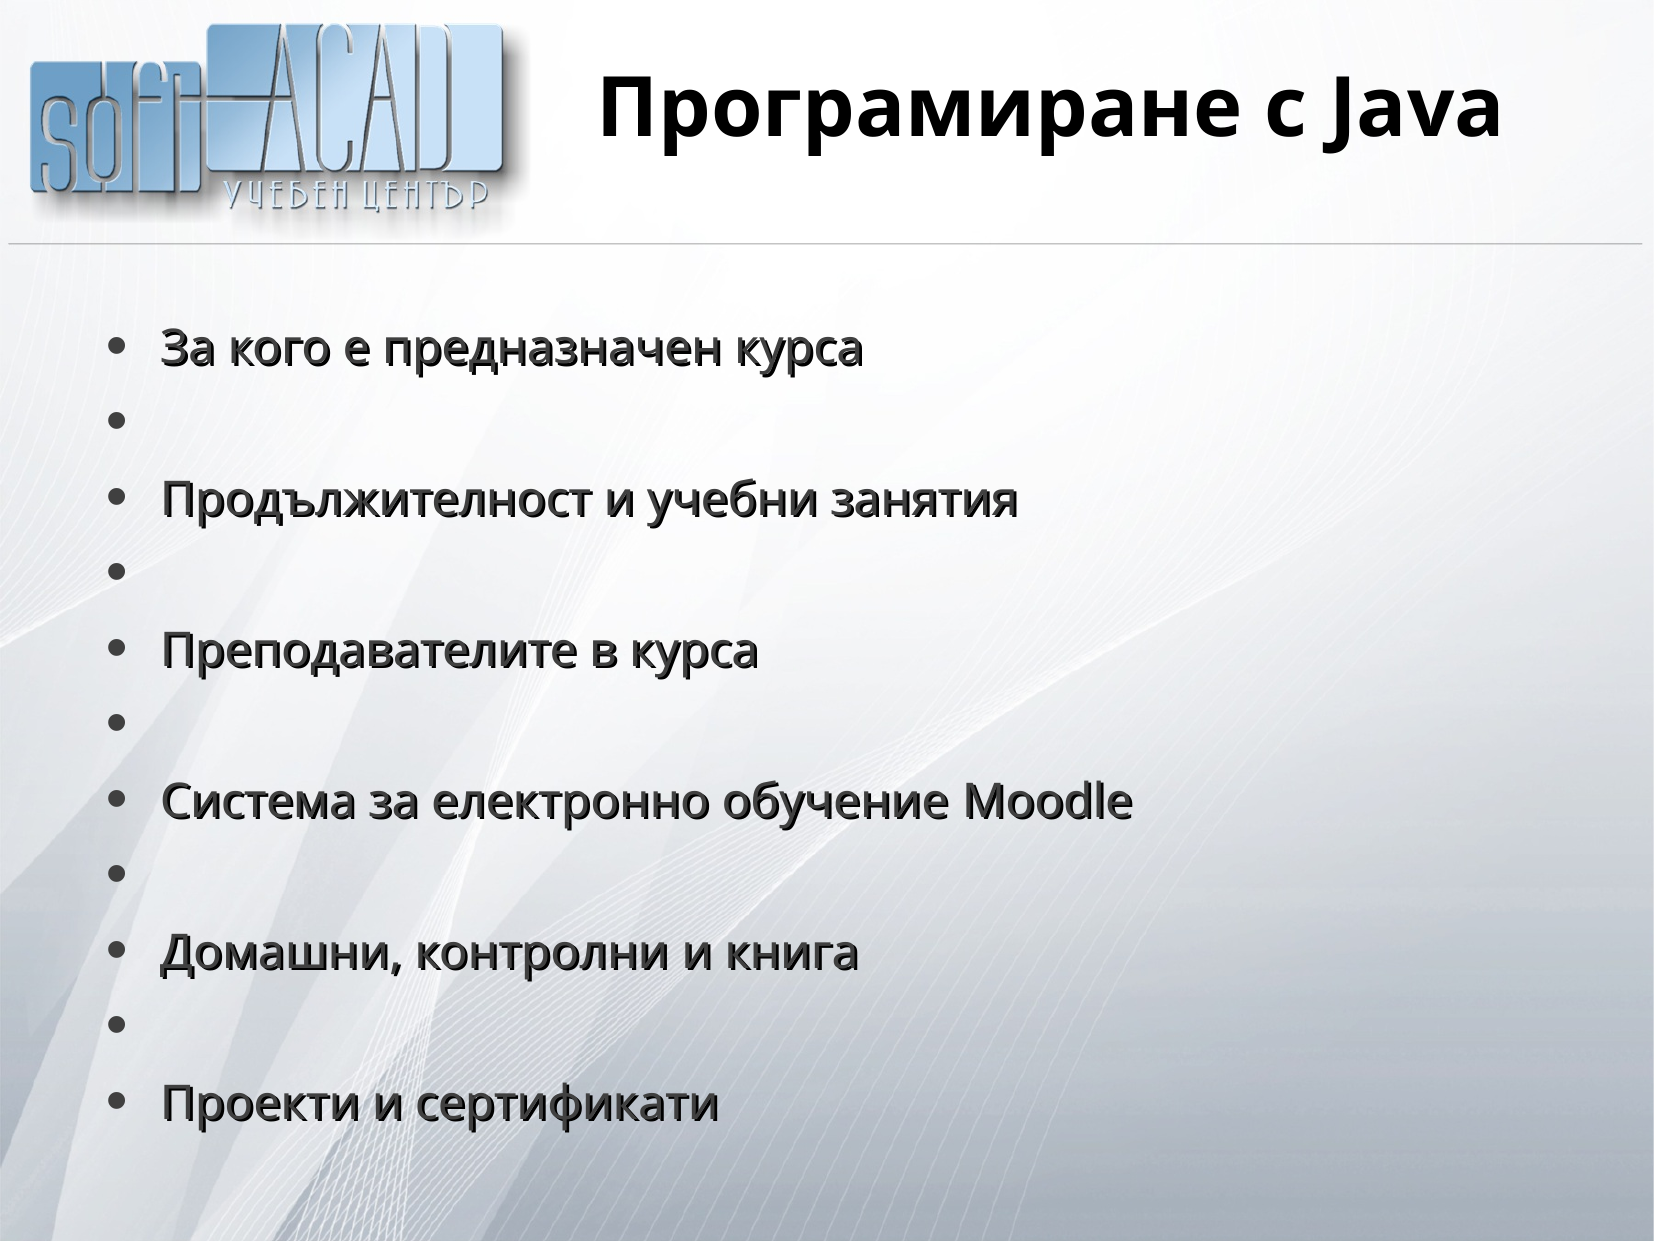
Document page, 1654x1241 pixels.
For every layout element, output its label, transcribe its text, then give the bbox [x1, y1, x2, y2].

title Програмиране с Java [464, 45, 1604, 241]
list За кого е предназначен курса Продължителност и учебни занятия Преподавателите в курса Система за електронно обучение Moodle Домашни, контролни и книга Проекти и сертификати [89, 307, 1654, 1146]
